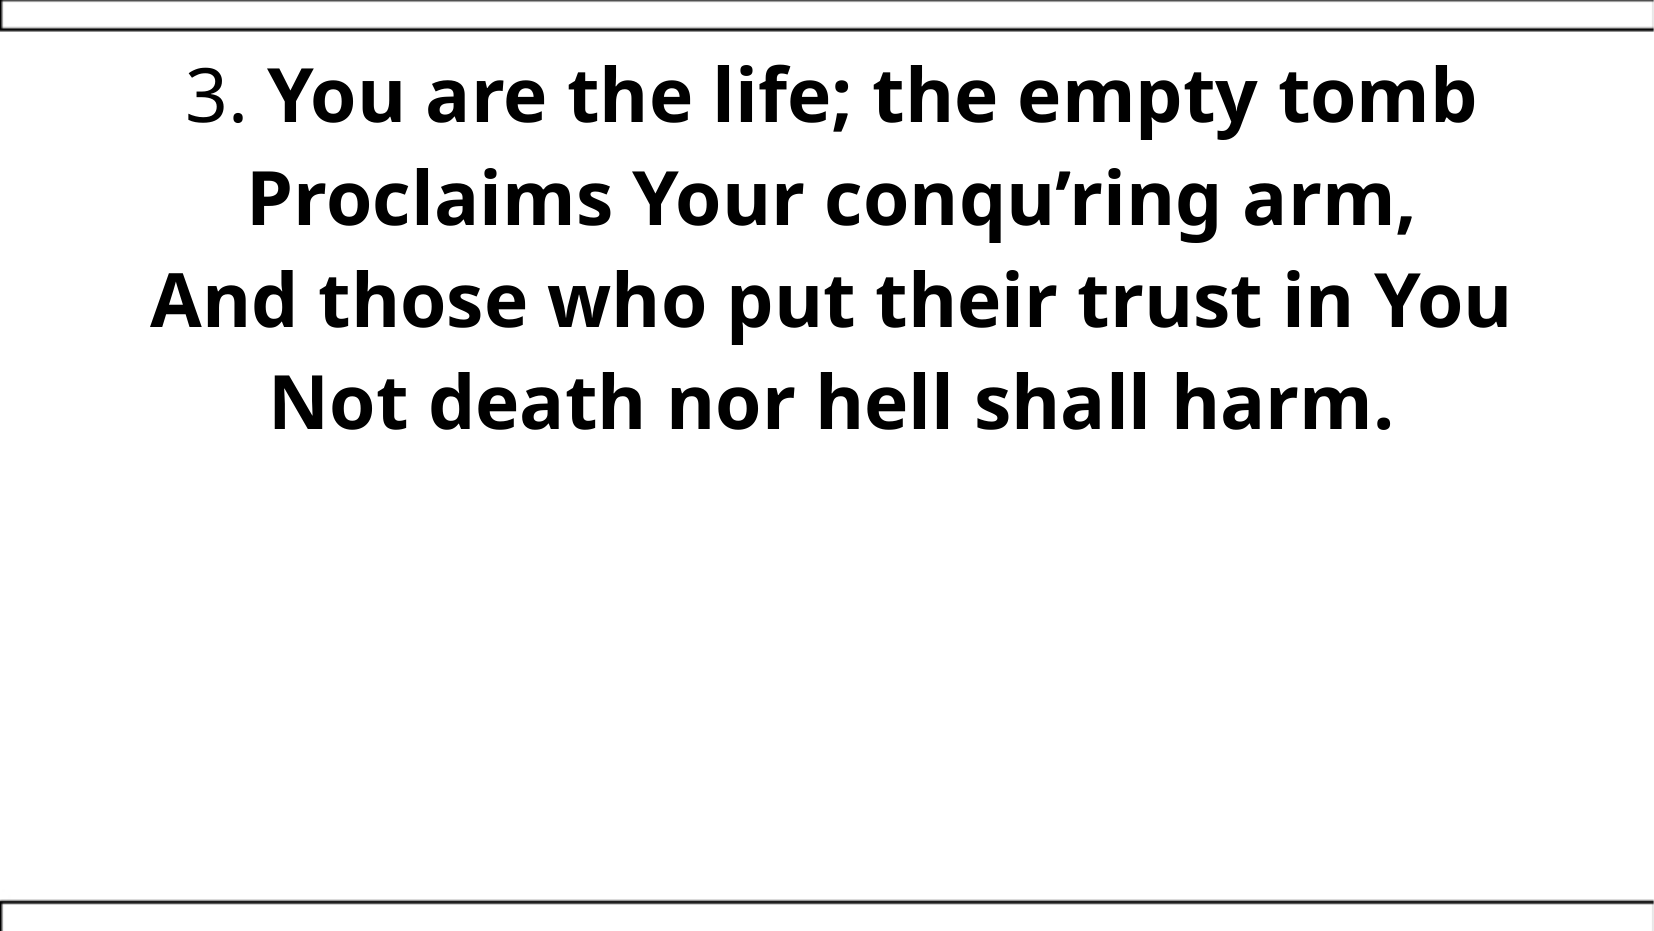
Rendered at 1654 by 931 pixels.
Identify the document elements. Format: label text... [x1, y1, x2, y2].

text_box 3. You are the life; the empty tomb Proclaims Your conqu’ring arm, And those who put their trust in You Not death nor hell shall harm. [90, 35, 1576, 450]
picture [0, 0, 1654, 931]
